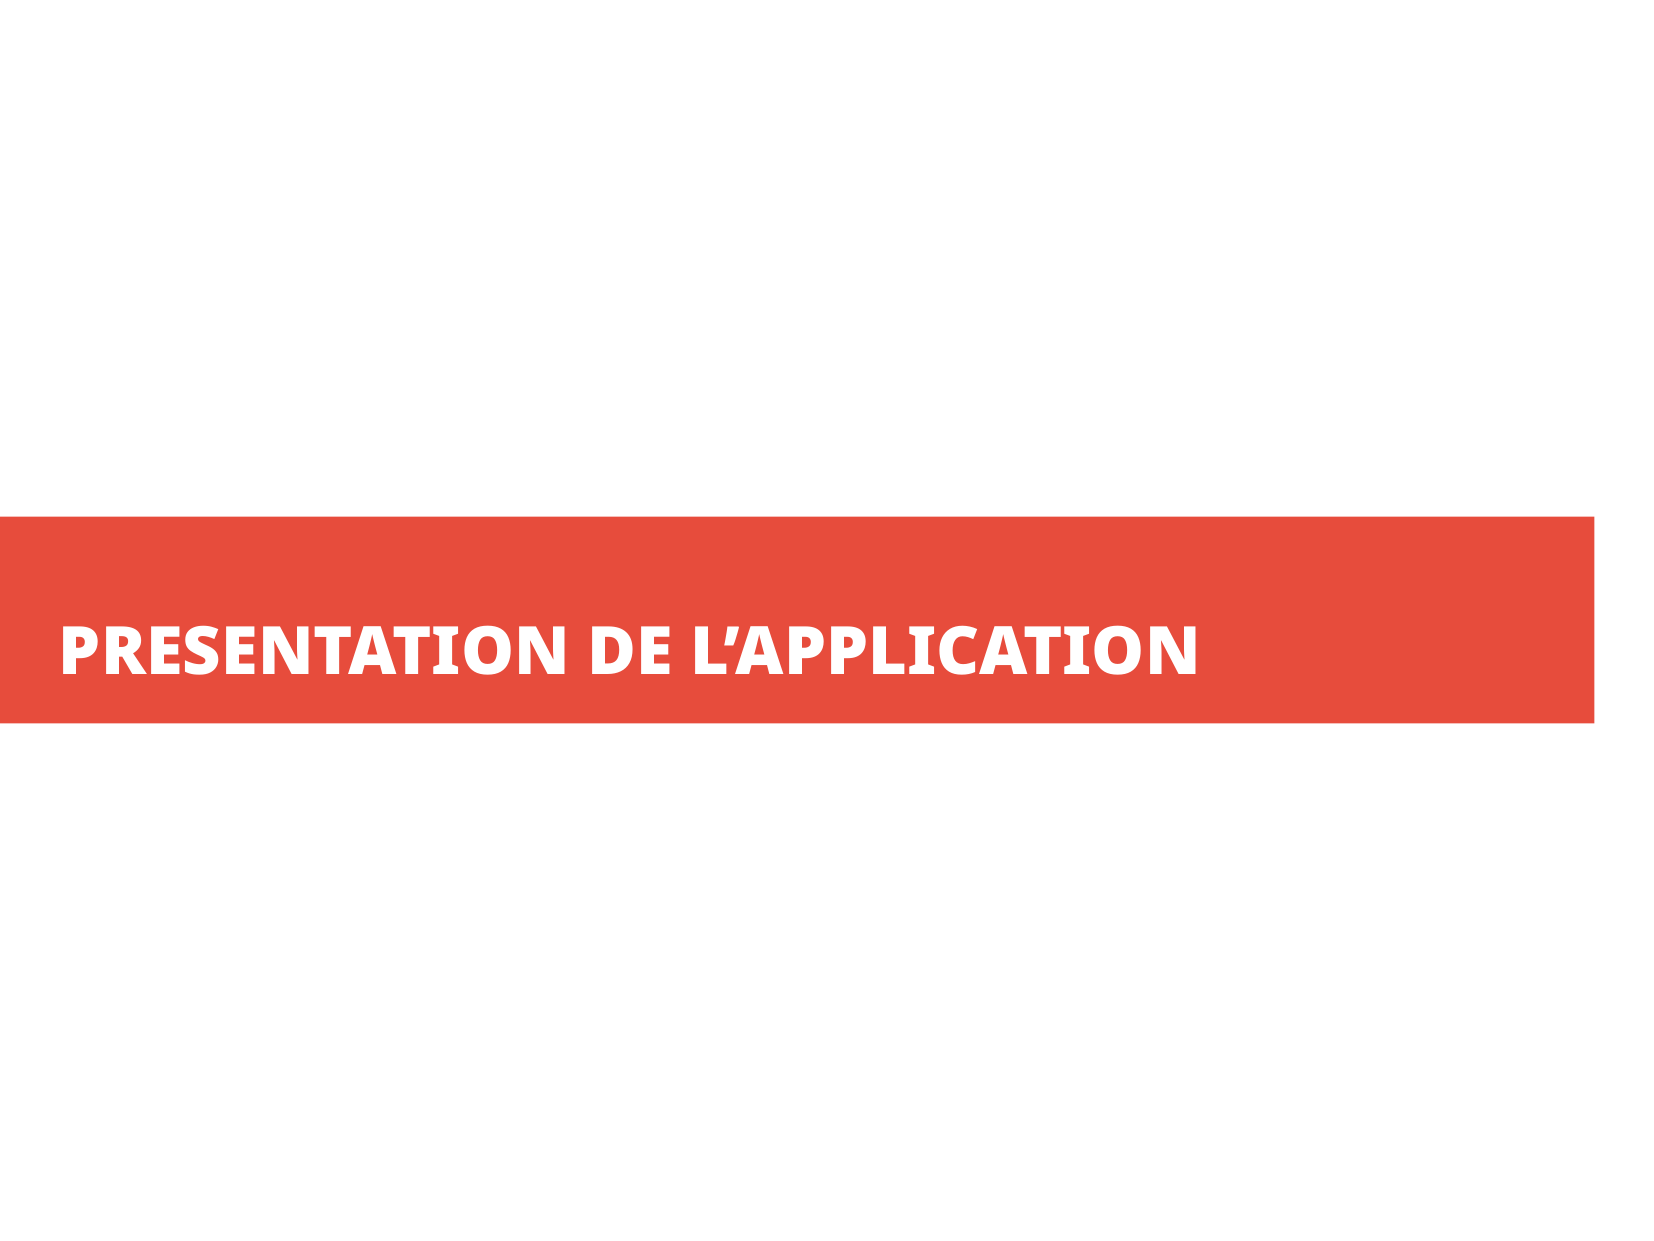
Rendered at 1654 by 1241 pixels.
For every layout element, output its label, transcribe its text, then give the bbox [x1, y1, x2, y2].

title PRESENTATION DE L’APPLICATION [59, 546, 1595, 694]
